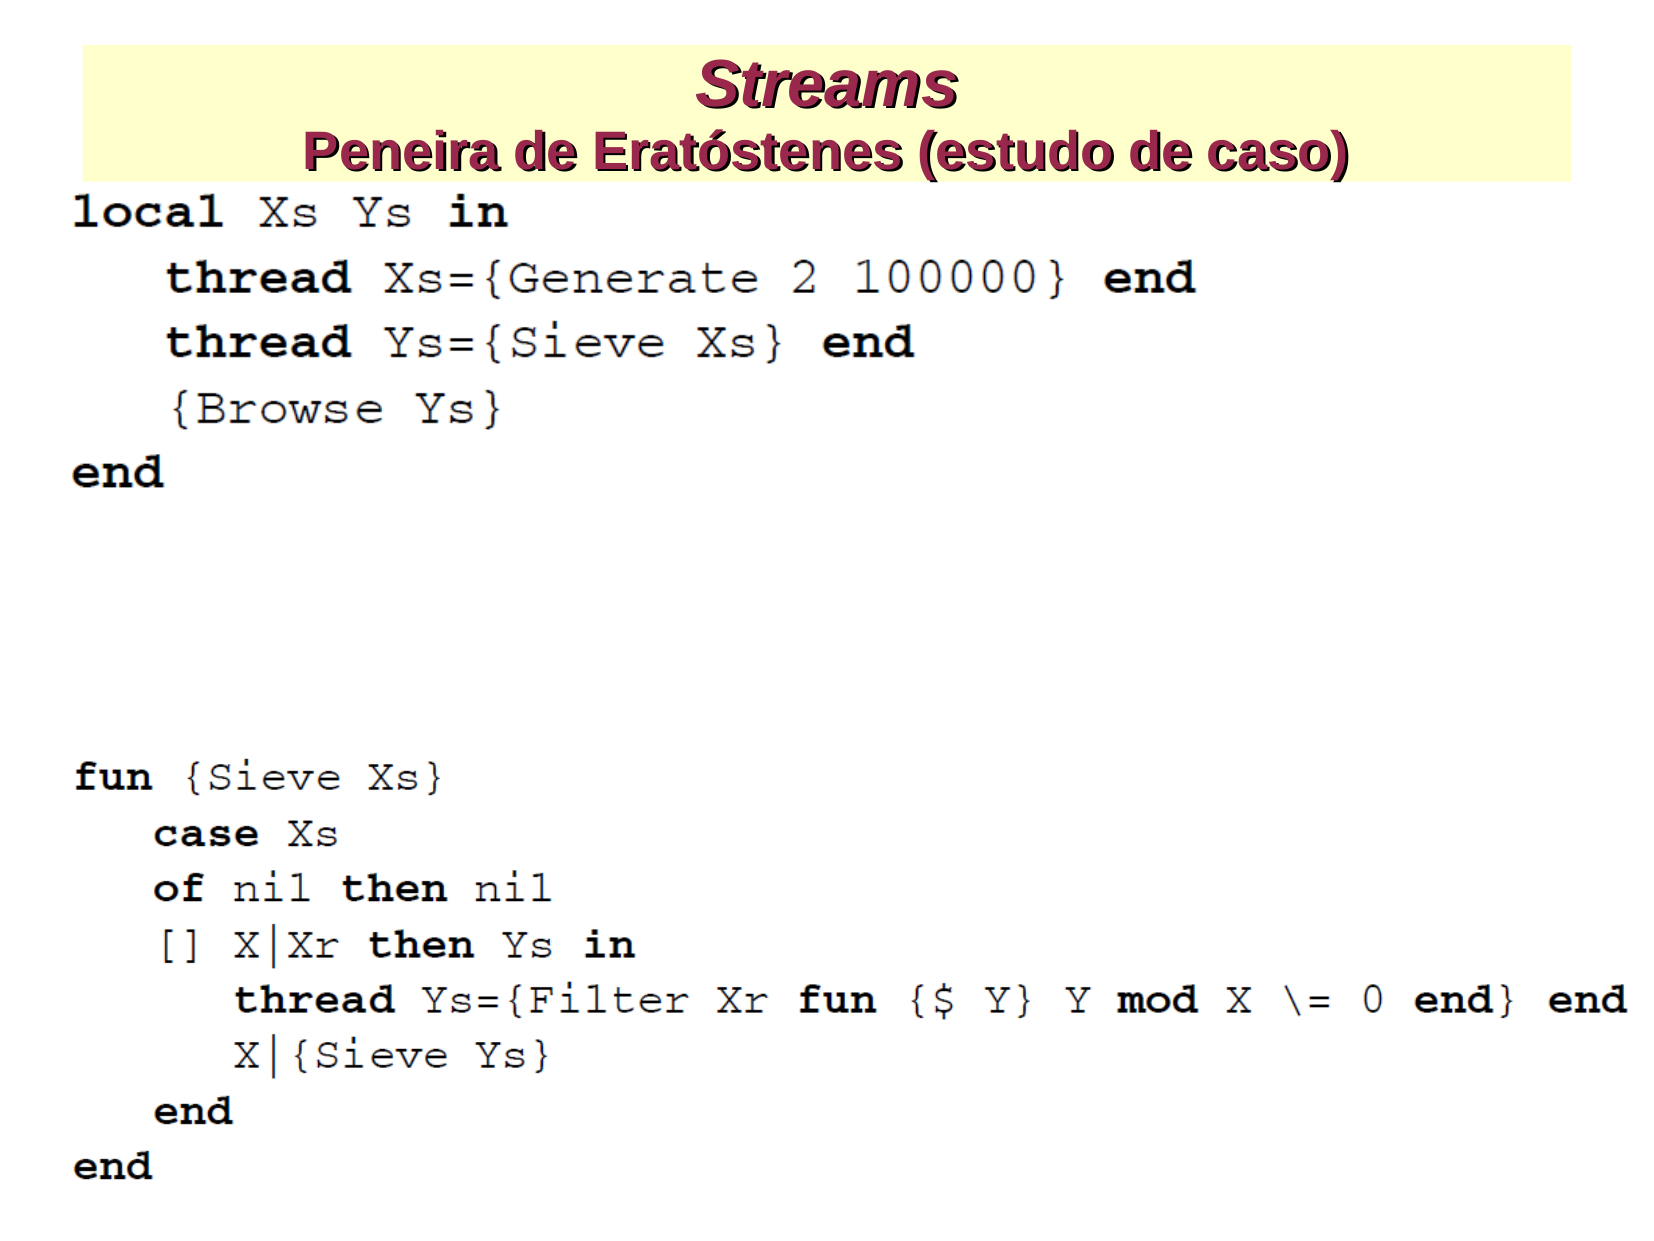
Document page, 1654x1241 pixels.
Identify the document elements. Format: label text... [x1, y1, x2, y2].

title Streams Peneira de Eratóstenes (estudo de caso) [82, 44, 1571, 182]
picture [70, 755, 1636, 1186]
picture [60, 191, 1217, 497]
